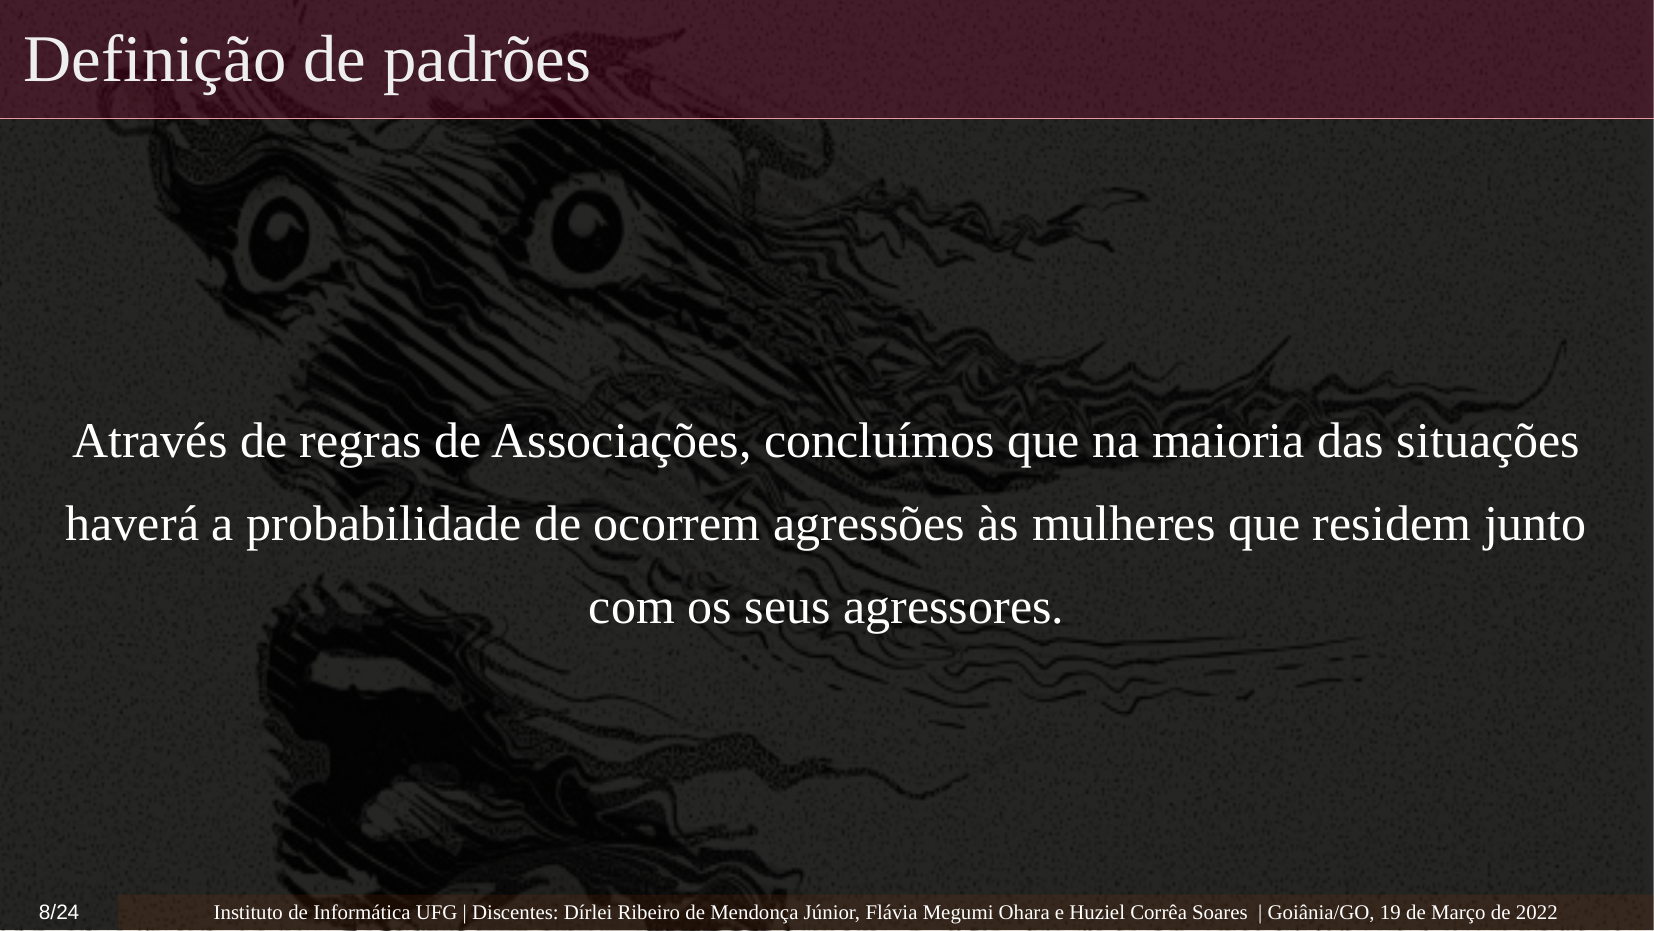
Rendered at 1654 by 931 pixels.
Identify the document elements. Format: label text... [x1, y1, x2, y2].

title Definição de padrões [0, 0, 1654, 119]
subtitle Através de regras de Associações, concluímos que na maioria das situações haverá a probabilidade de ocorrem agressões às mulheres que residem junto com os seus agressores. [0, 123, 1654, 897]
